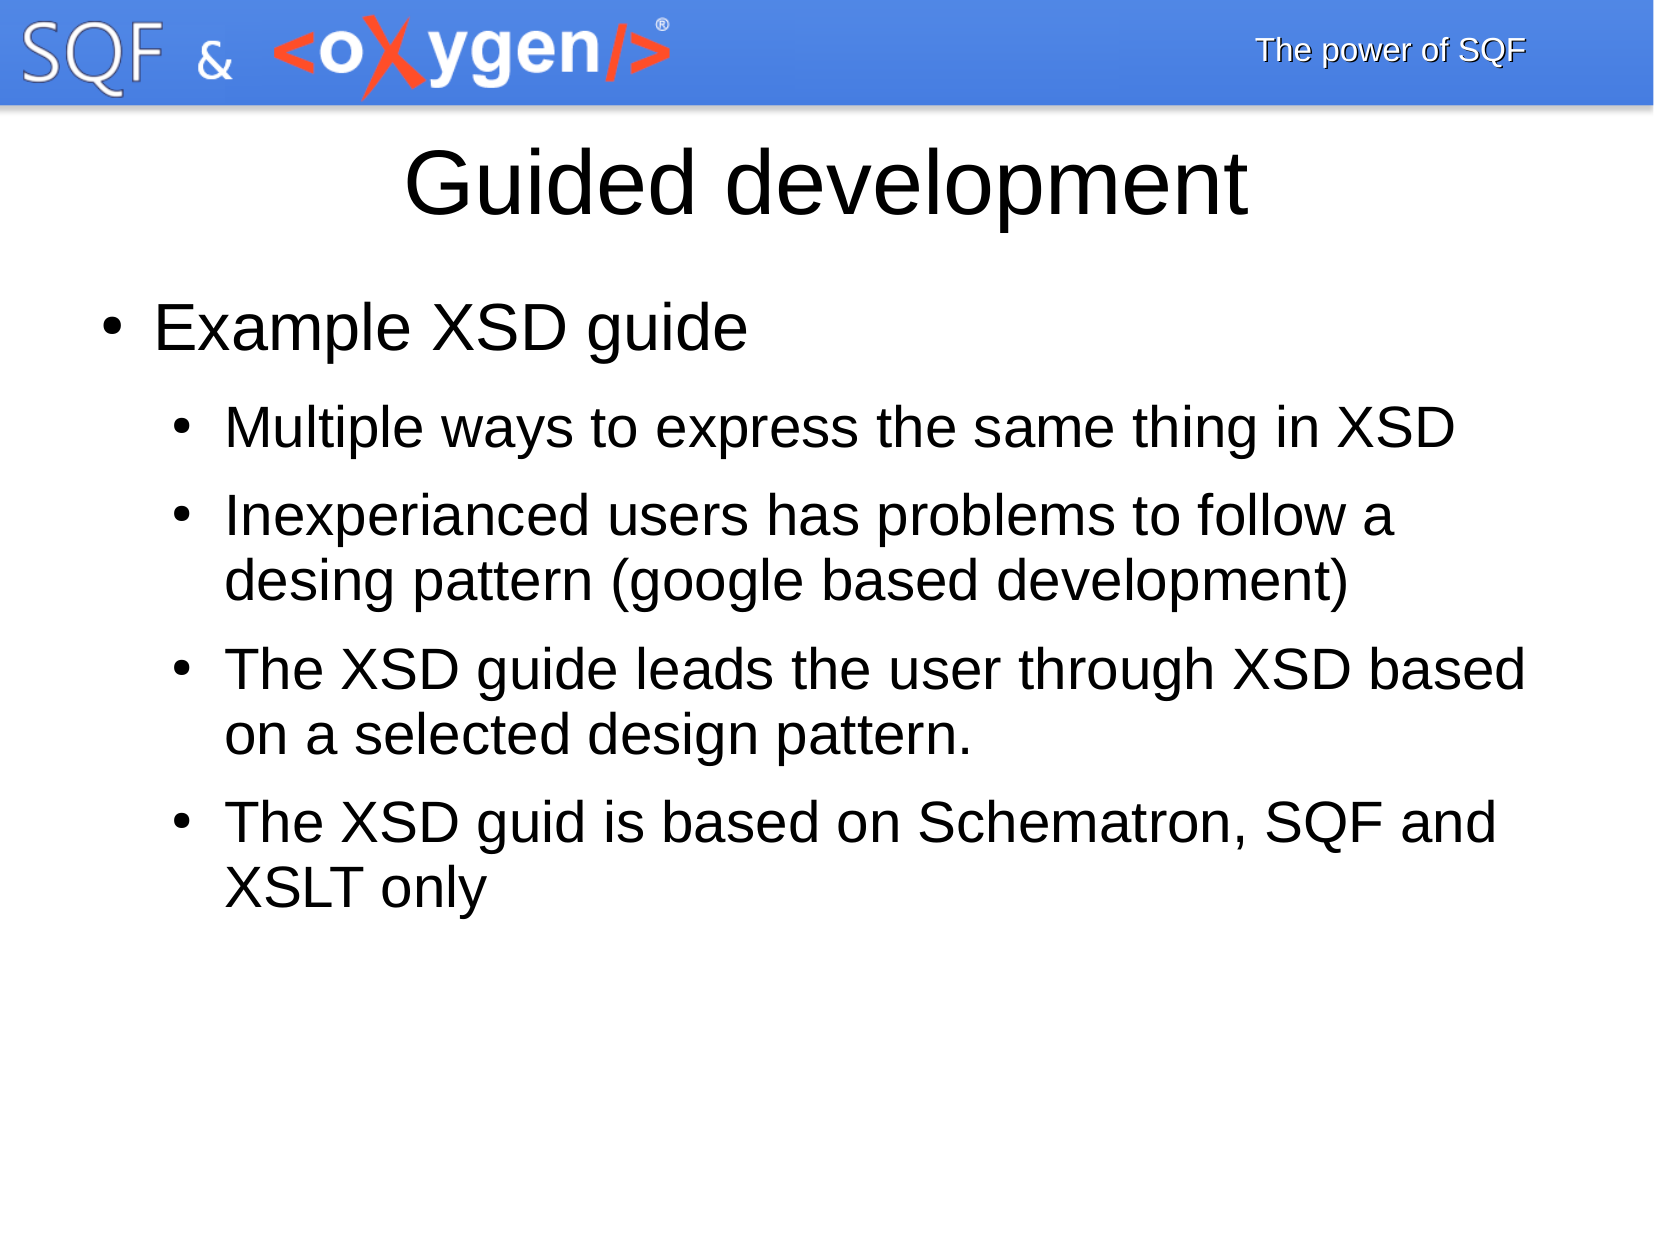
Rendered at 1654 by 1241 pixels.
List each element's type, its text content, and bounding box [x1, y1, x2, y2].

title Guided development [82, 78, 1571, 287]
list Example XSD guide Multiple ways to express the same thing in XSD Inexperianced users has problems to follow a desing pattern (google based development) The XSD guide leads the user through XSD based on a selected design pattern. The XSD guid is based on Schematron, SQF and XSLT only [82, 290, 1571, 1010]
picture [0, 0, 1654, 119]
